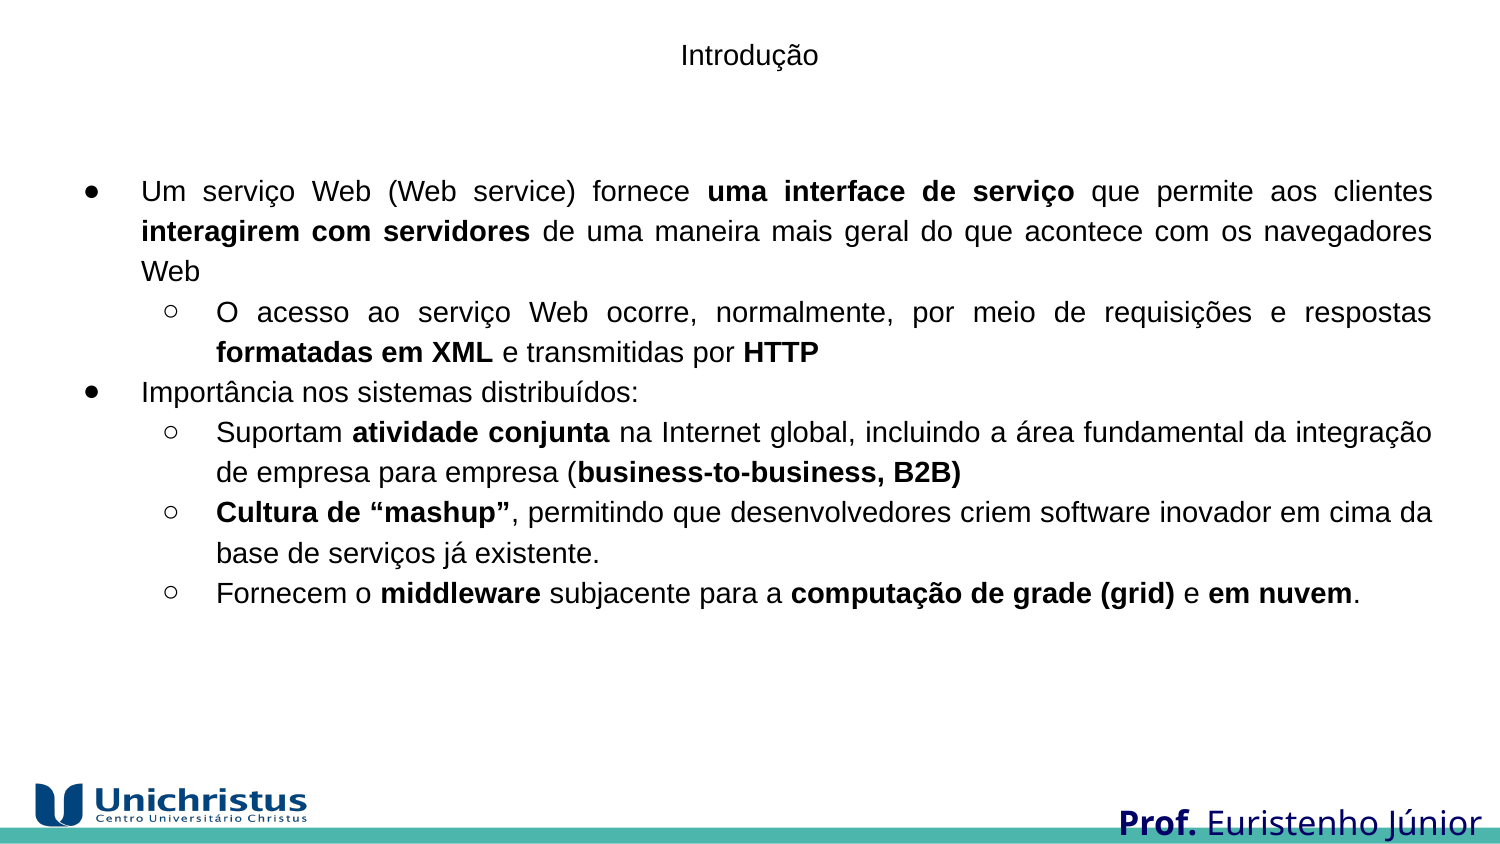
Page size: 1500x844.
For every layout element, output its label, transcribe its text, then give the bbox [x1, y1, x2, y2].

list Um serviço Web (Web service) fornece uma interface de serviço que permite aos clientes interagirem com servidores de uma maneira mais geral do que acontece com os navegadores Web O acesso ao serviço Web ocorre, normalmente, por meio de requisições e respostas formatadas em XML e transmitidas por HTTP Importância nos sistemas distribuídos: Suportam atividade conjunta na Internet global, incluindo a área fundamental da integração de empresa para empresa (business-to-business, B2B) Cultura de “mashup”, permitindo que desenvolvedores criem software inovador em cima da base de serviços já existente. Fornecem o middleware subjacente para a computação de grade (grid) e em nuvem. [51, 152, 1449, 750]
text_box Prof. Euristenho Júnior [1103, 791, 1500, 844]
title Introdução [51, 20, 1449, 137]
picture [31, 781, 311, 828]
